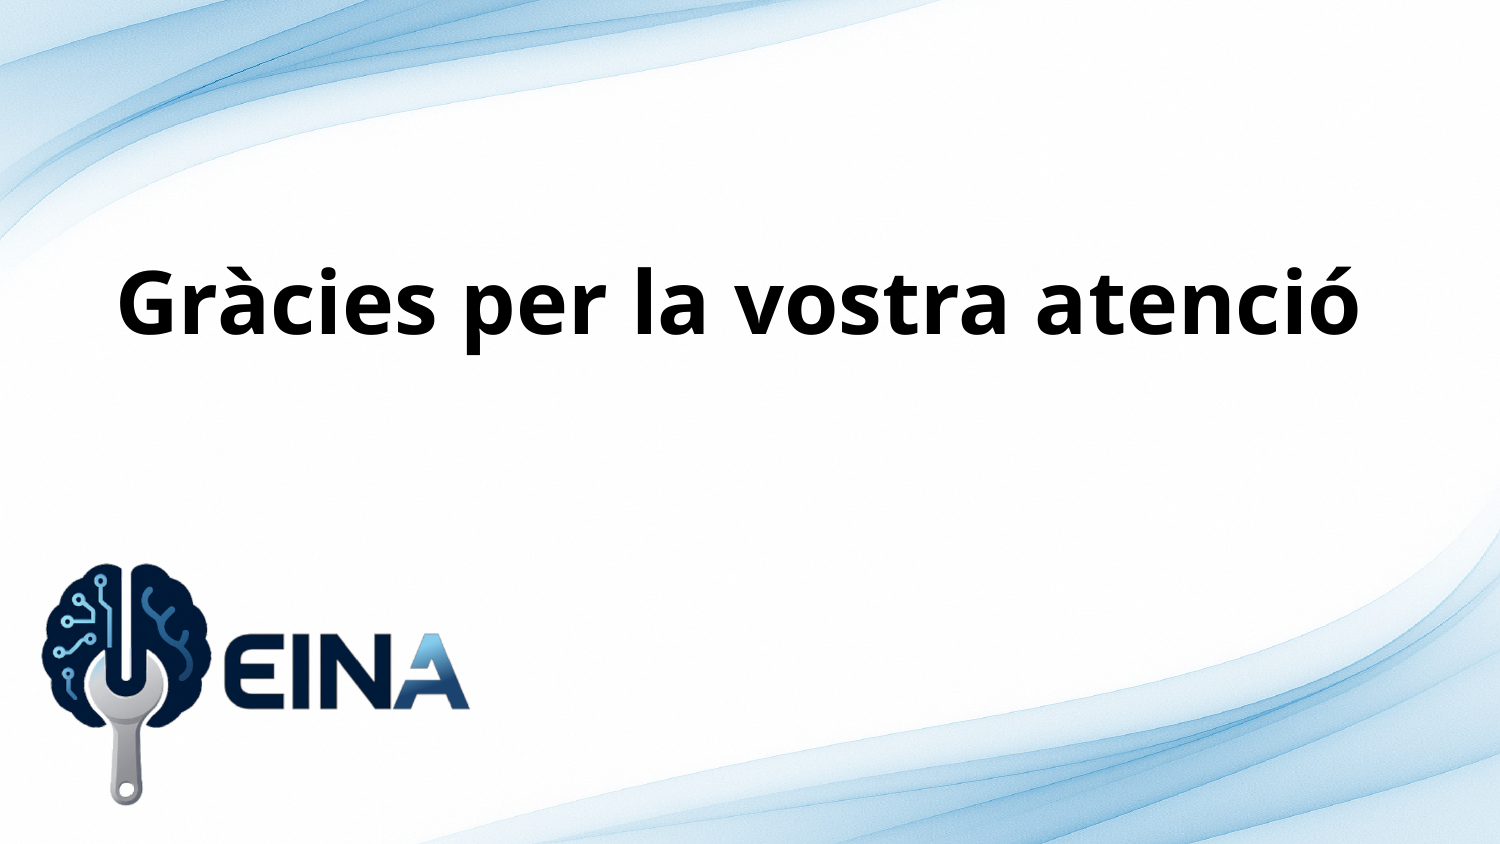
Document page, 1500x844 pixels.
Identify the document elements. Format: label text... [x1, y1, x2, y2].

picture [0, 0, 1500, 844]
title Gràcies per la vostra atenció [40, 231, 1439, 326]
